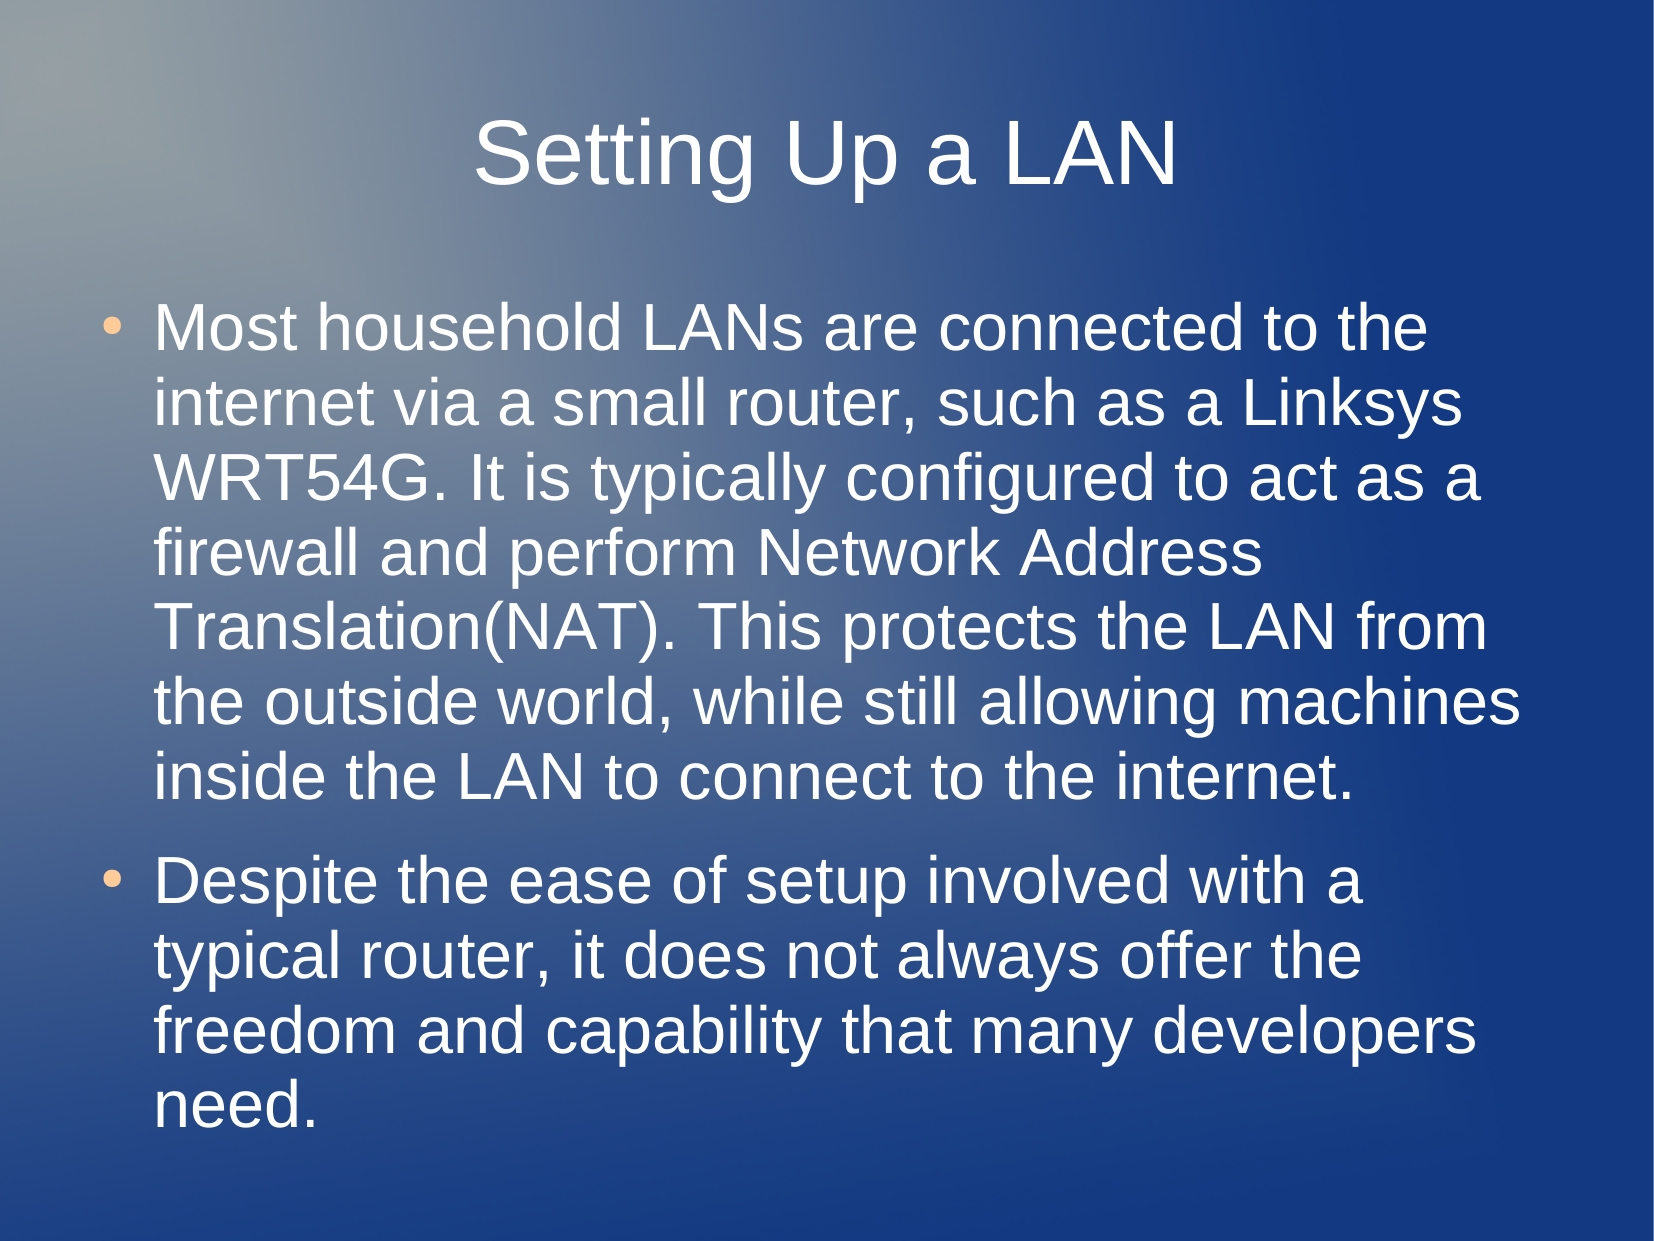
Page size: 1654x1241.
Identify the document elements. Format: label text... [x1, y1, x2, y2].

picture [0, 0, 1654, 1241]
title Setting Up a LAN [82, 49, 1571, 257]
list Most household LANs are connected to the internet via a small router, such as a Linksys WRT54G. It is typically configured to act as a firewall and perform Network Address Translation(NAT). This protects the LAN from the outside world, while still allowing machines inside the LAN to connect to the internet. Despite the ease of setup involved with a typical router, it does not always offer the freedom and capability that many developers need. [82, 290, 1571, 1143]
